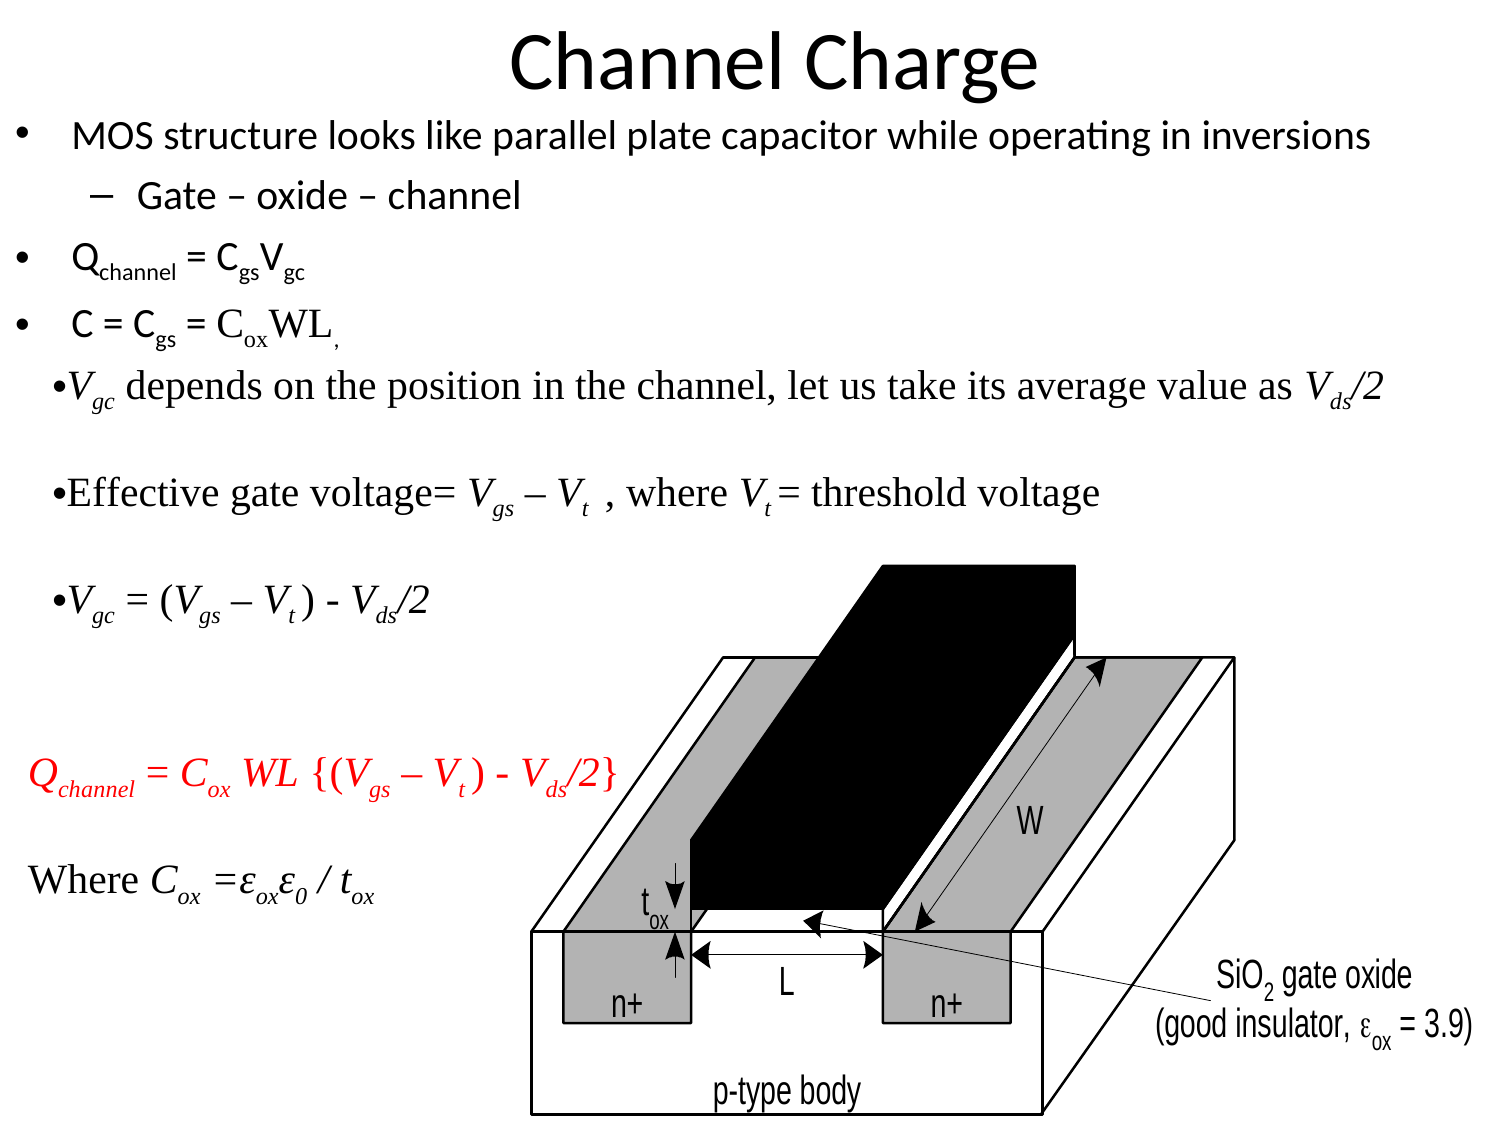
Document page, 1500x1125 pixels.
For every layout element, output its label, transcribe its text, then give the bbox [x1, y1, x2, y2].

text_box Vgc depends on the position in the channel, let us take its average value as Vds/2 Effective gate voltage= Vgs – Vt , where Vt = threshold voltage Vgc = (Vgs – Vt ) - Vds/2 [37, 349, 1500, 800]
chart [525, 800, 1500, 1125]
title Channel Charge [137, 0, 1413, 99]
list MOS structure looks like parallel plate capacitor while operating in inversions Gate – oxide – channel Qchannel = CgsVgc C = Cgs = CoxWL, [0, 99, 1500, 375]
text_box Qchannel = Cox WL {(Vgs – Vt ) - Vds/2} Where Cox =εoxε0 / tox [13, 737, 646, 967]
